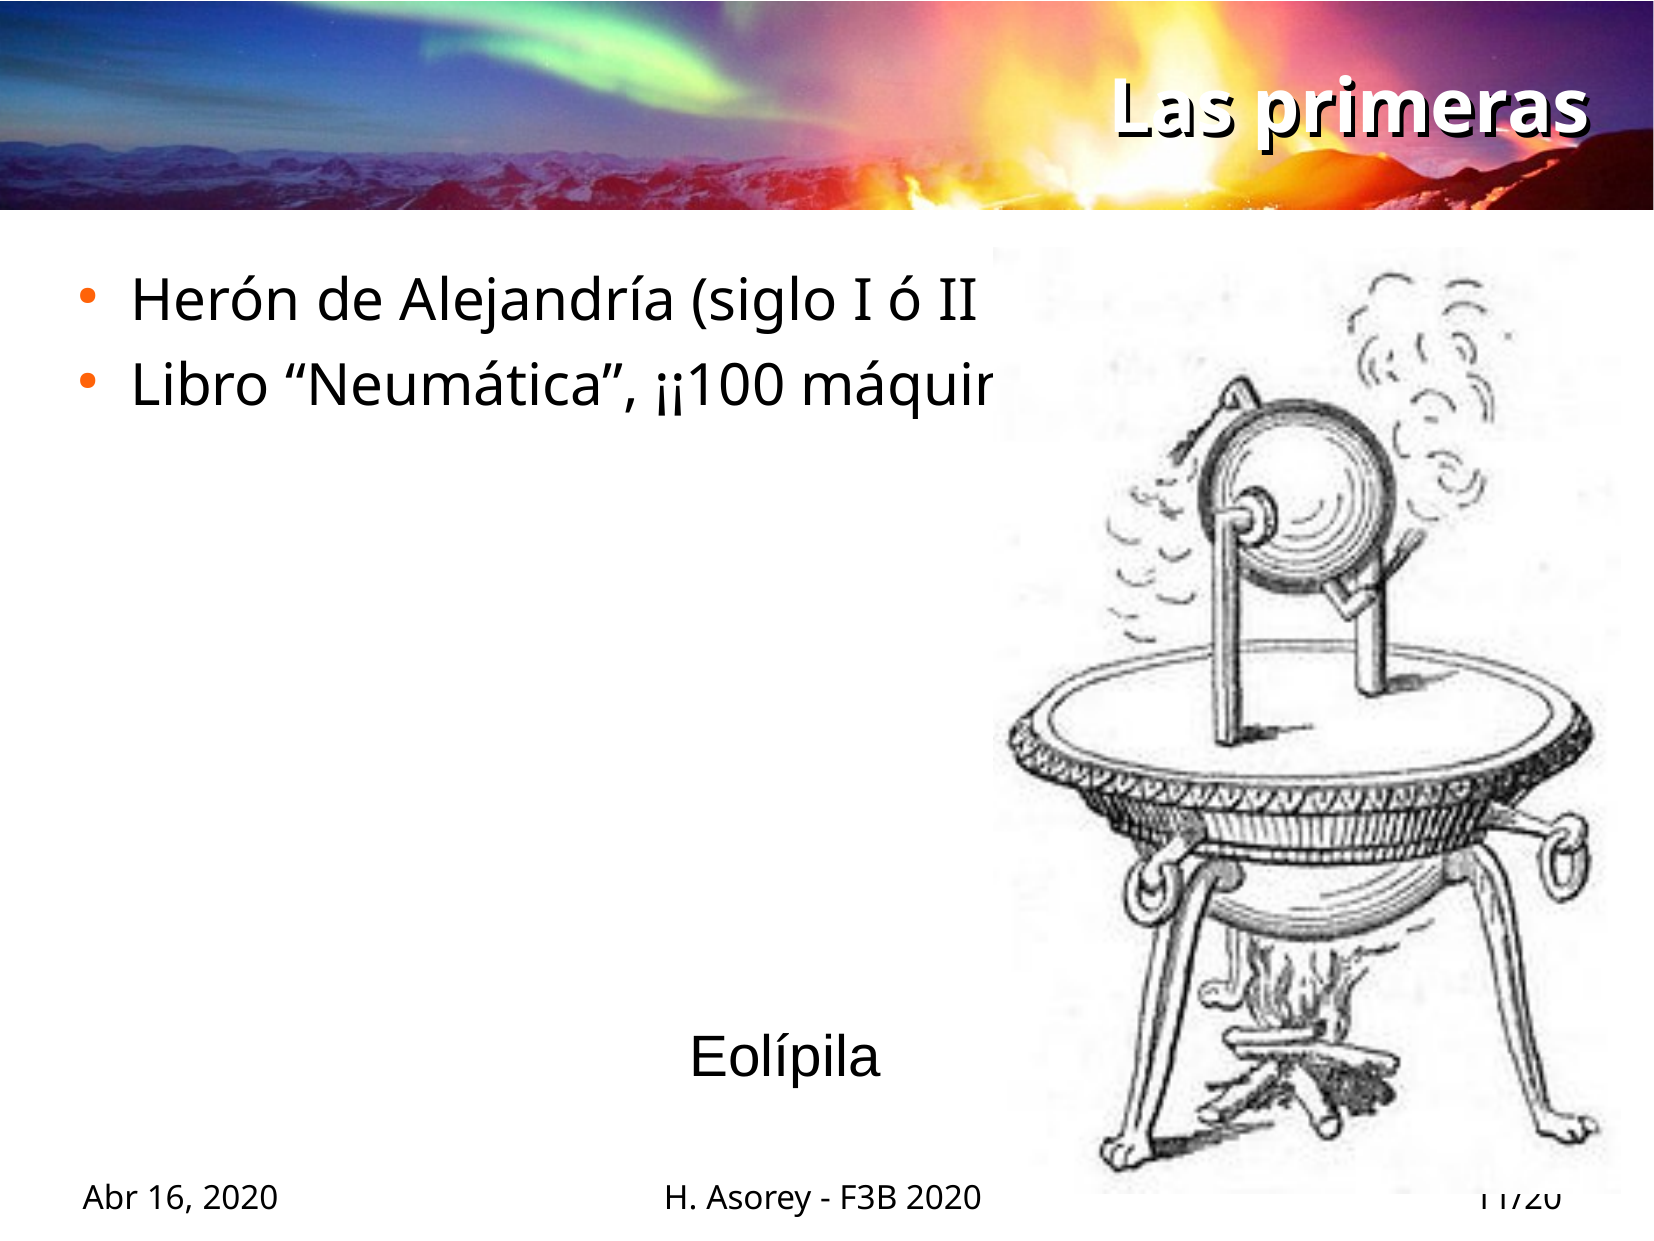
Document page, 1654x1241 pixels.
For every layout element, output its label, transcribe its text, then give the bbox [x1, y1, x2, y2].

list Herón de Alejandría (siglo I ó II a.C.) Libro “Neumática”, ¡¡100 máquinas!! [45, 255, 993, 1156]
title Las primeras [45, 15, 1606, 191]
picture [993, 247, 1621, 1195]
picture [0, 1, 1654, 210]
text_box Eolípila [674, 1010, 962, 1097]
